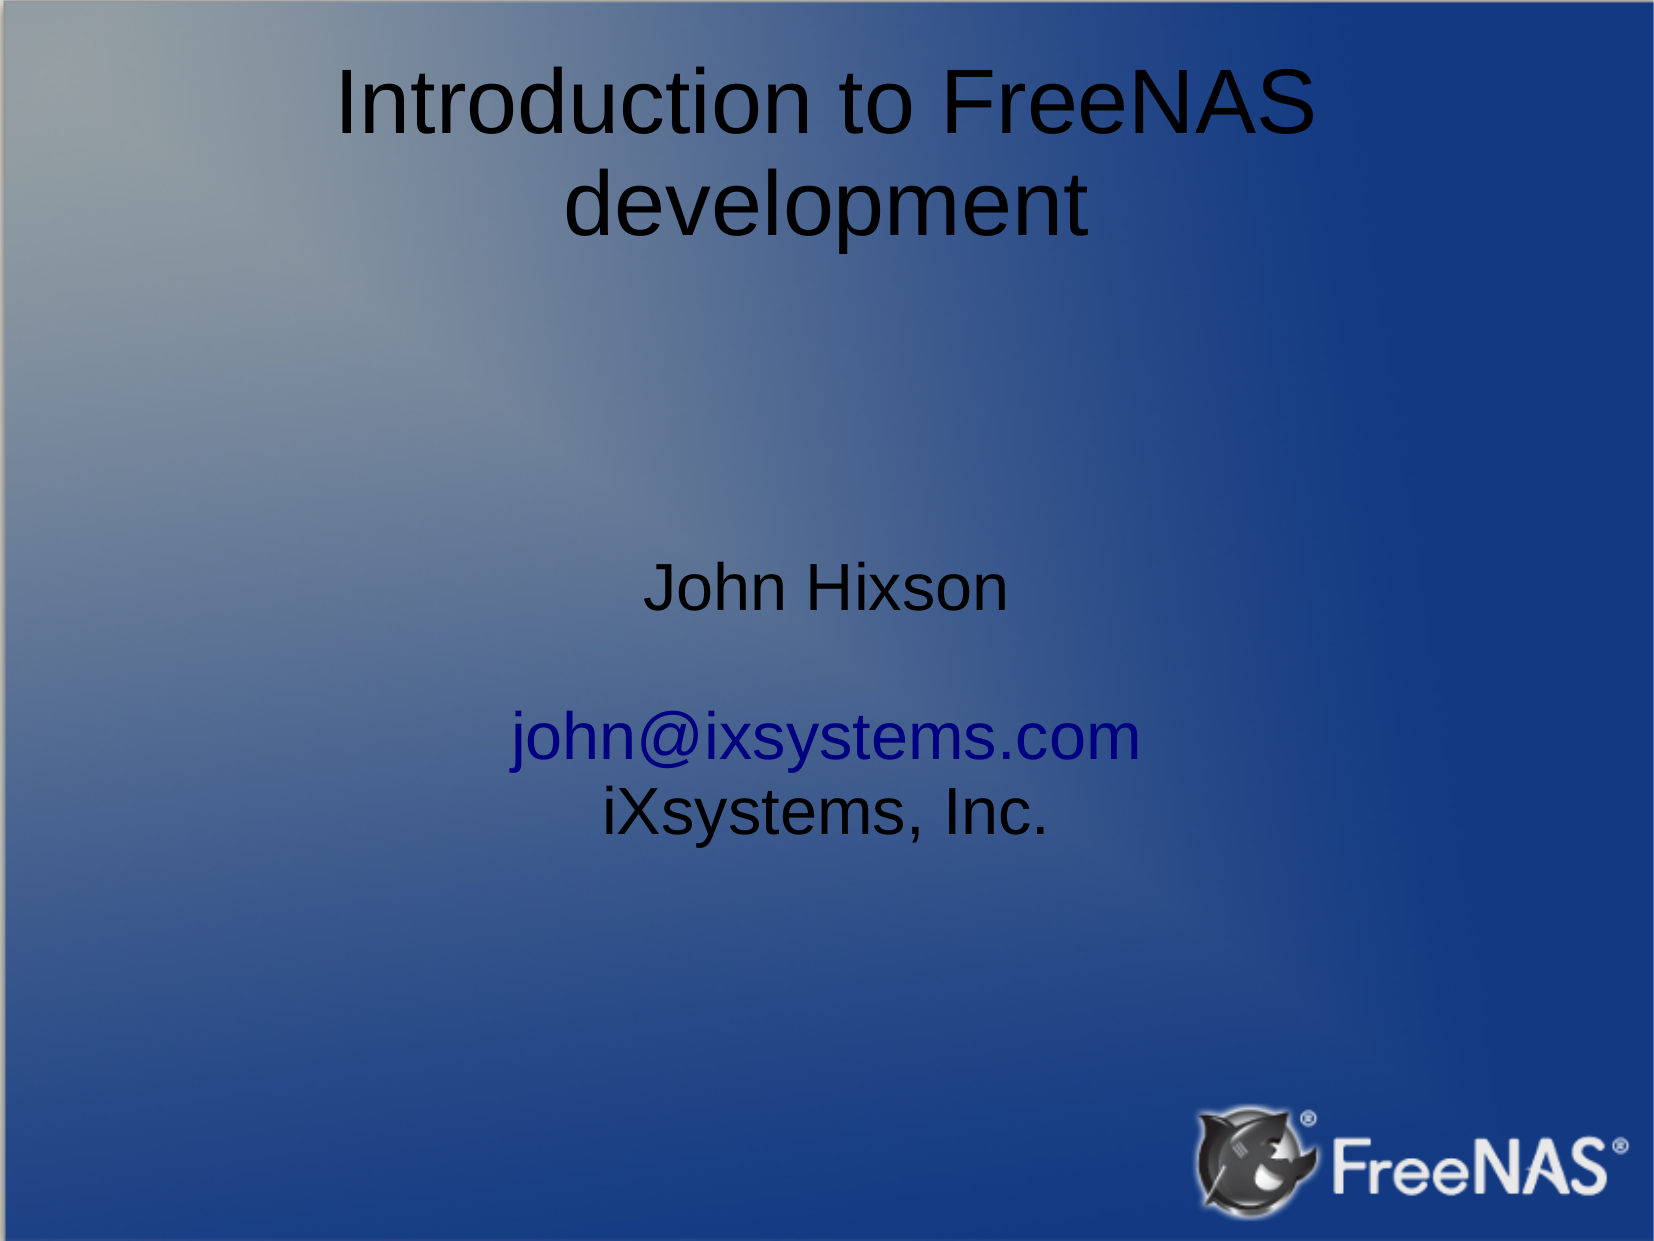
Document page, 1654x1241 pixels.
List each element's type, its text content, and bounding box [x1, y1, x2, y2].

picture [0, 0, 1654, 1241]
title Introduction to FreeNAS development [82, 49, 1571, 257]
subtitle John Hixson john@ixsystems.com iXsystems, Inc. [82, 290, 1571, 1109]
